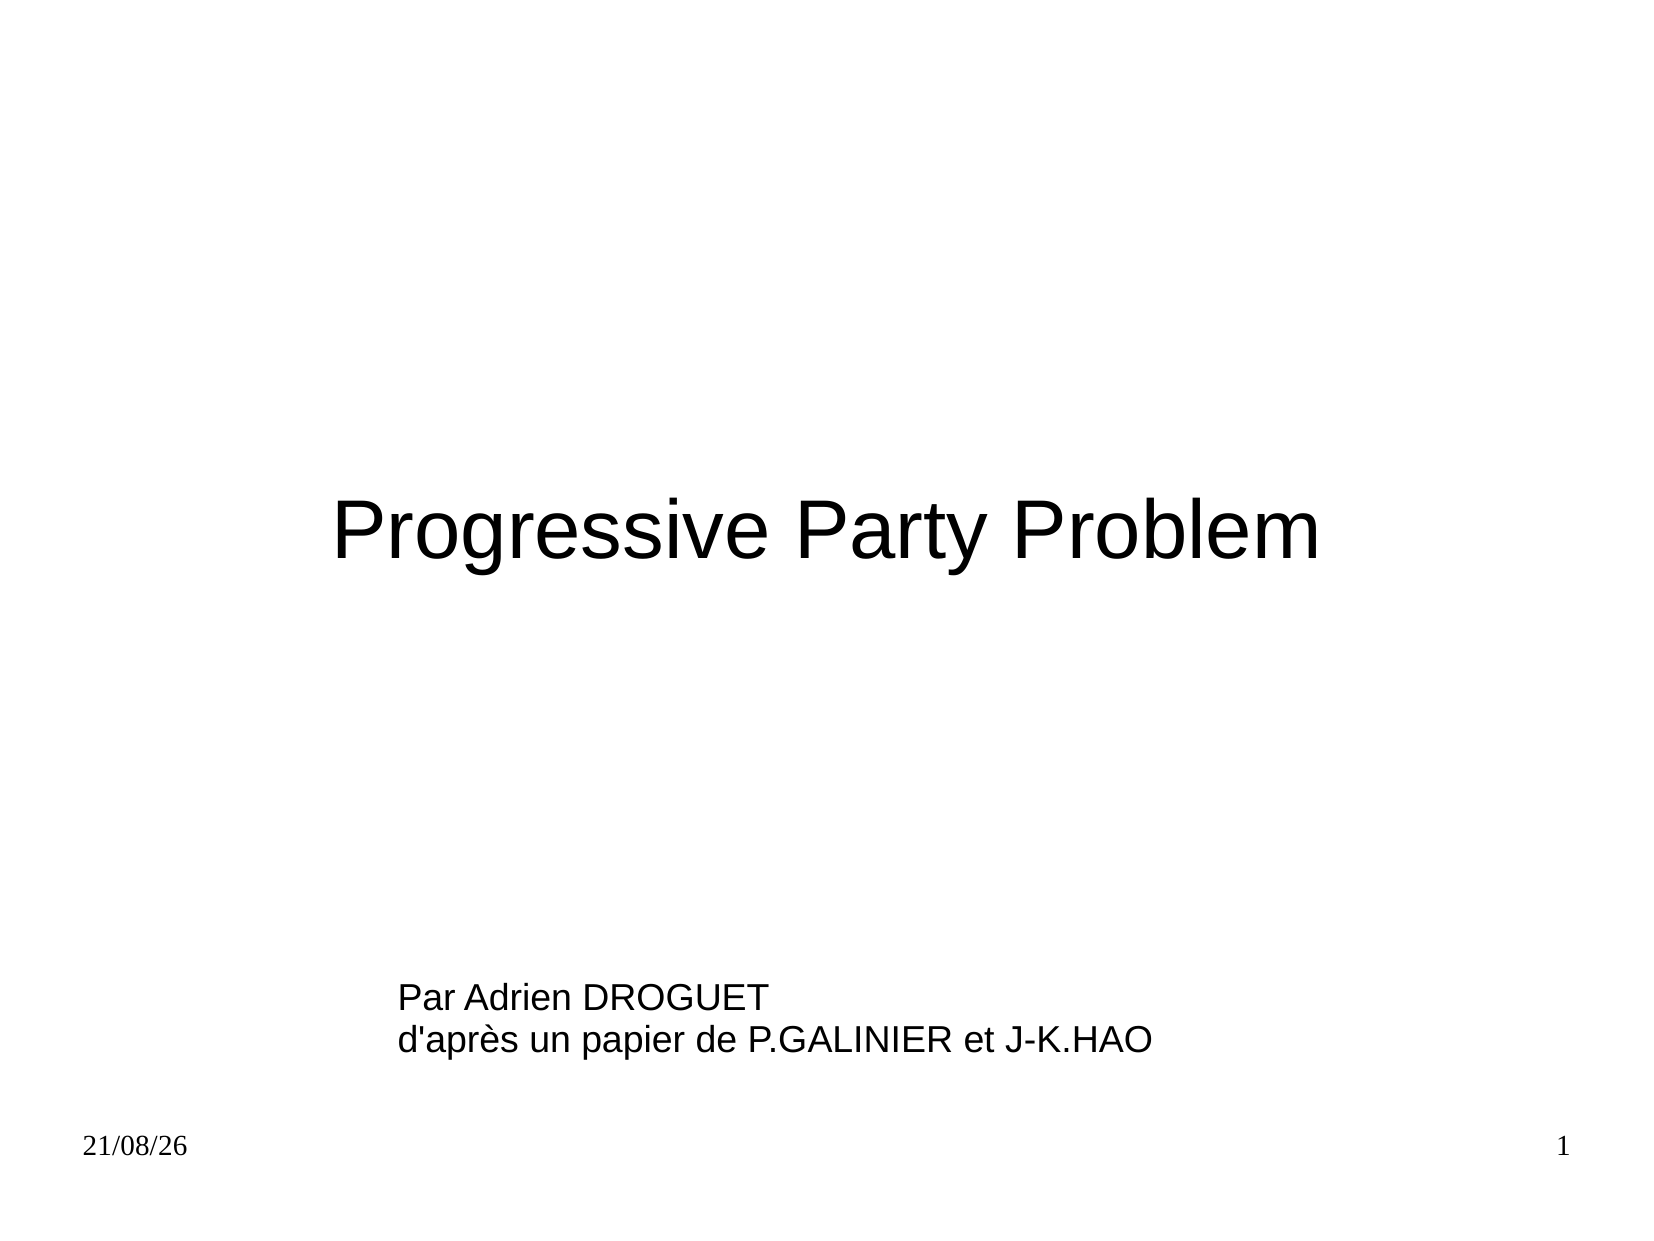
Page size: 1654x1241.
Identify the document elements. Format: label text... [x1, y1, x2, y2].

subtitle Progressive Party Problem [82, 49, 1571, 1010]
text_box Par Adrien DROGUET d'après un papier de P.GALINIER et J-K.HAO [382, 969, 1169, 1069]
